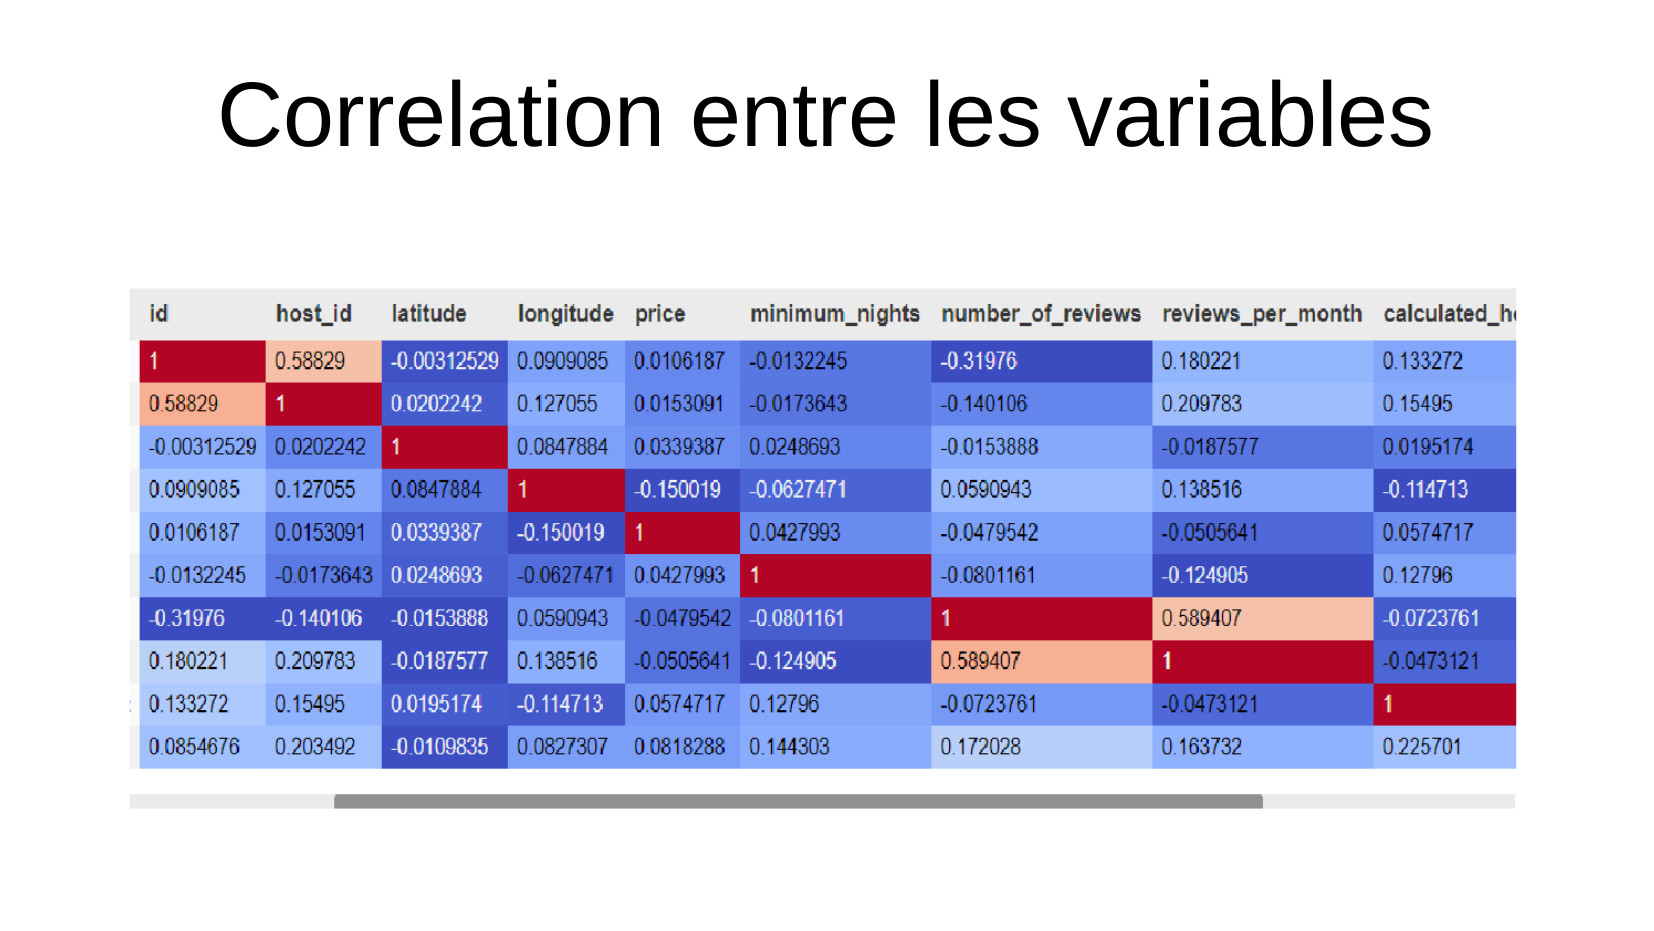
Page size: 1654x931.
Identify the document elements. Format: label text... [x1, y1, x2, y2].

picture [122, 283, 1524, 823]
title Correlation entre les variables [82, 37, 1571, 193]
